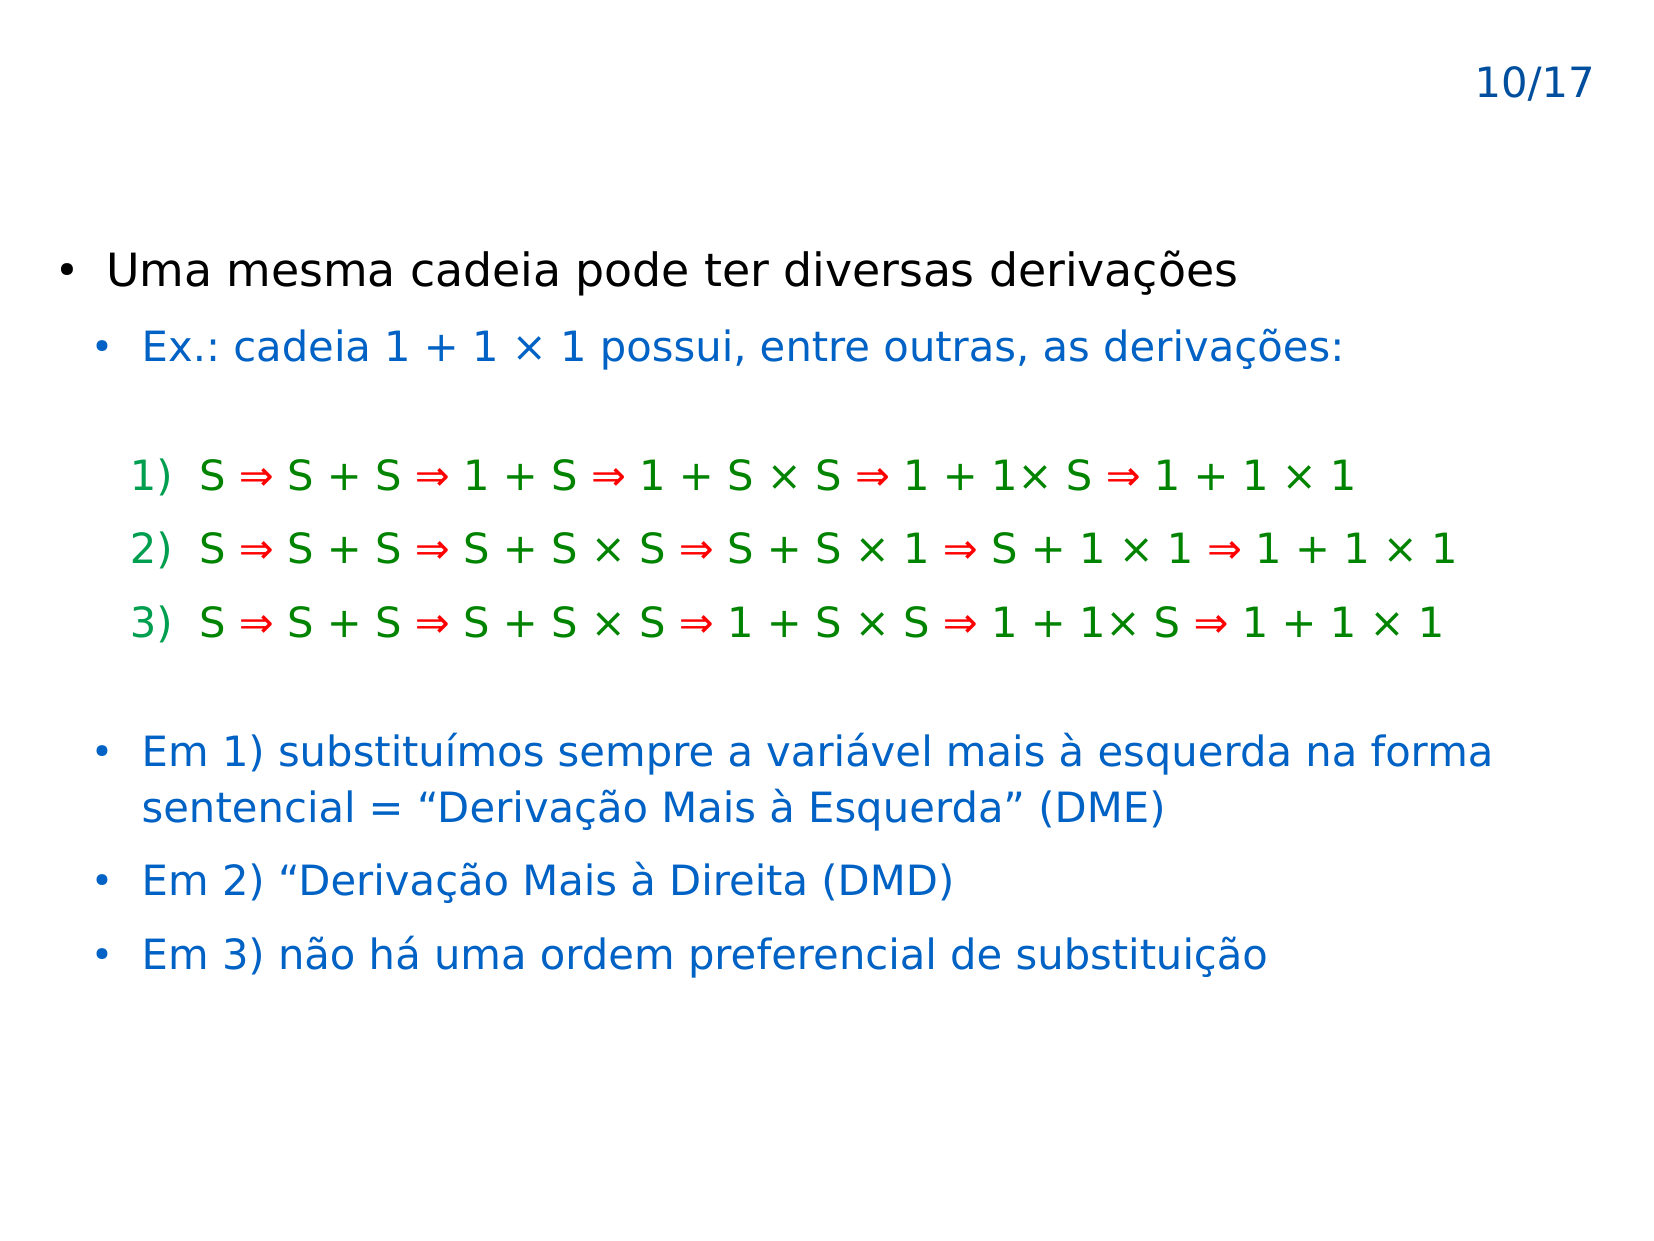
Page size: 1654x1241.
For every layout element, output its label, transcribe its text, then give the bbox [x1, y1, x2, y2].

list Uma mesma cadeia pode ter diversas derivações Ex.: cadeia 1 + 1 × 1 possui, entre outras, as derivações: S ⇒ S + S ⇒ 1 + S ⇒ 1 + S × S ⇒ 1 + 1× S ⇒ 1 + 1 × 1 S ⇒ S + S ⇒ S + S × S ⇒ S + S × 1 ⇒ S + 1 × 1 ⇒ 1 + 1 × 1 S ⇒ S + S ⇒ S + S × S ⇒ 1 + S × S ⇒ 1 + 1× S ⇒ 1 + 1 × 1 Em 1) substituímos sempre a variável mais à esquerda na forma sentencial = “Derivação Mais à Esquerda” (DME) Em 2) “Derivação Mais à Direita (DMD) Em 3) não há uma ordem preferencial de substituição [59, 236, 1595, 1211]
